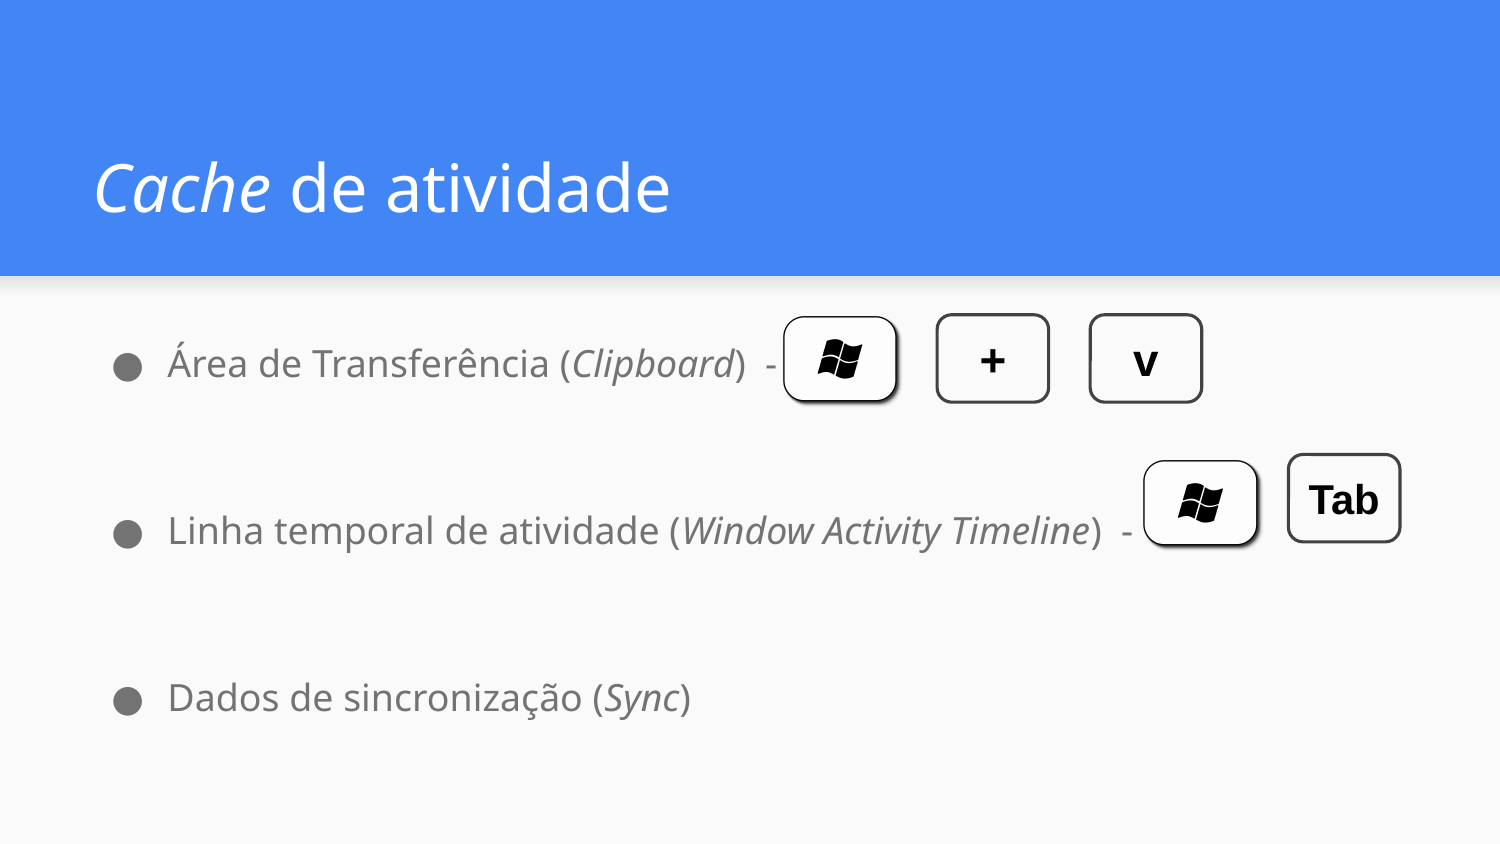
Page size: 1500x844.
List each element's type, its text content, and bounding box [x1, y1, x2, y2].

picture [773, 264, 916, 466]
list Área de Transferência (Clipboard) - Linha temporal de atividade (Window Activity Timeline) - Dados de sincronização (Sync) [77, 314, 1427, 760]
text_box v [1090, 314, 1202, 403]
text_box + [937, 314, 1049, 403]
title Cache de atividade [77, 121, 1427, 248]
picture [1133, 408, 1277, 610]
text_box Tab [1288, 454, 1400, 542]
